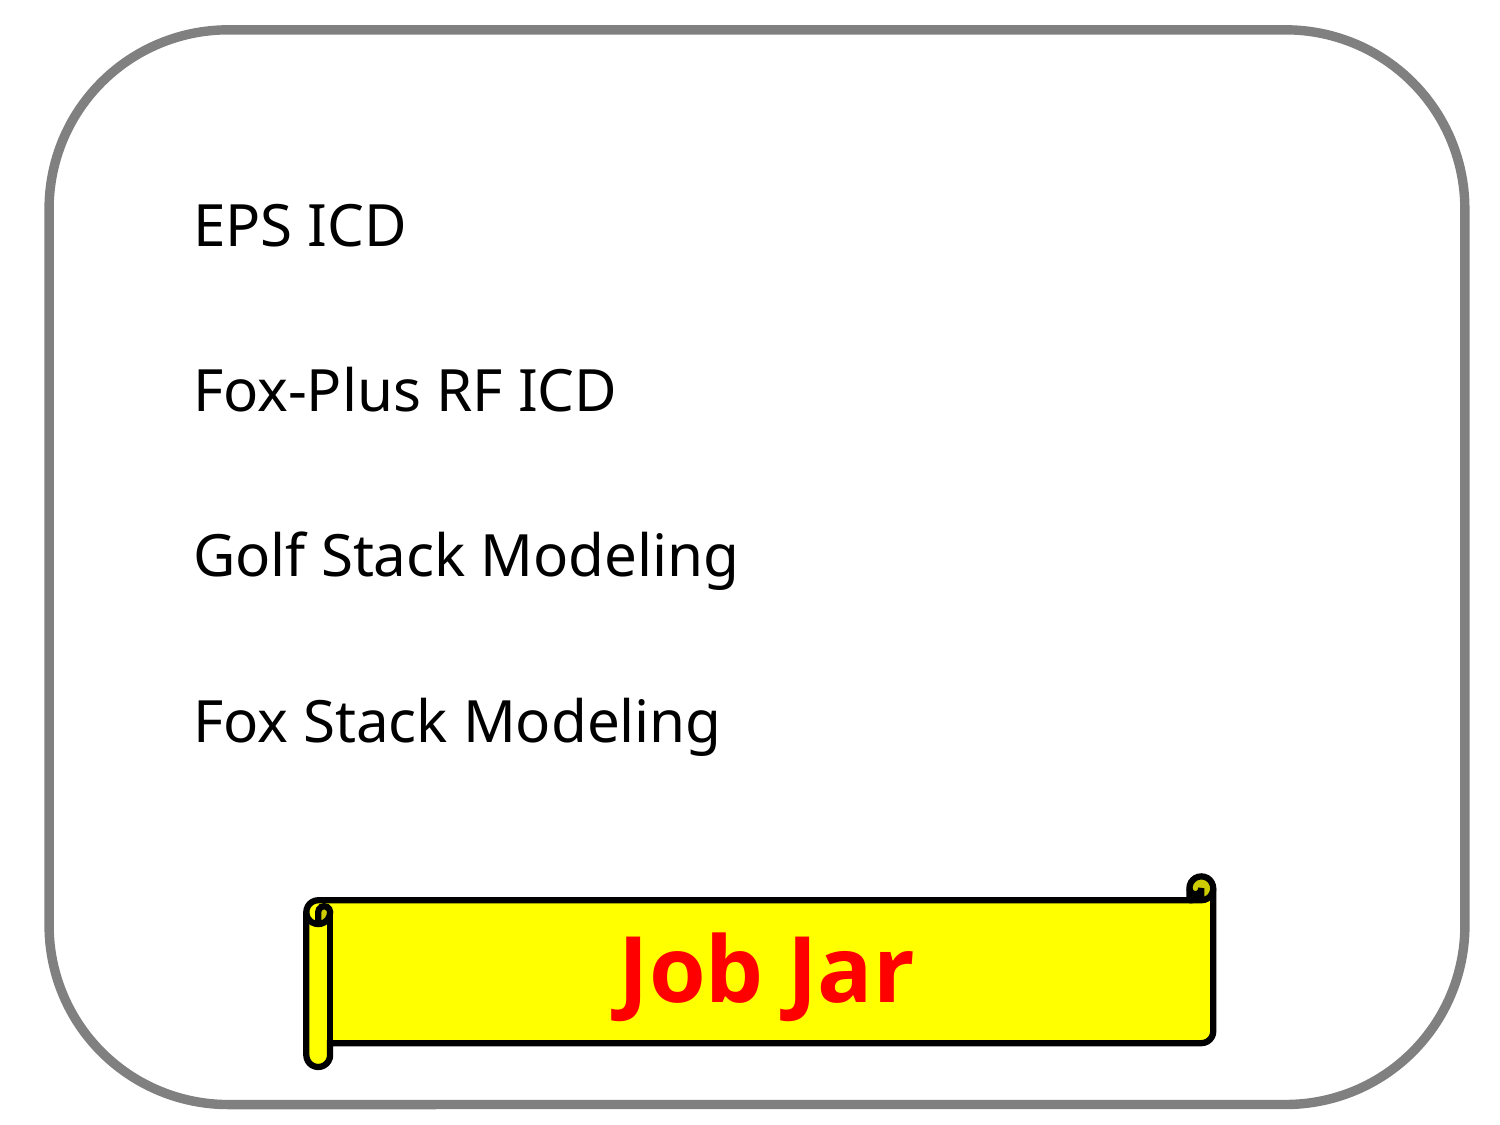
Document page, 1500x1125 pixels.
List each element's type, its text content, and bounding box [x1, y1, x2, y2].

text_box [310, 876, 1214, 903]
text_box [306, 1028, 1214, 1068]
text_box Fox Stack Modeling [178, 676, 1378, 762]
text_box Job Jar [260, 903, 1273, 1028]
text_box Golf Stack Modeling [178, 511, 1378, 596]
text_box Fox-Plus RF ICD [178, 345, 1378, 431]
text_box EPS ICD [178, 180, 1378, 266]
